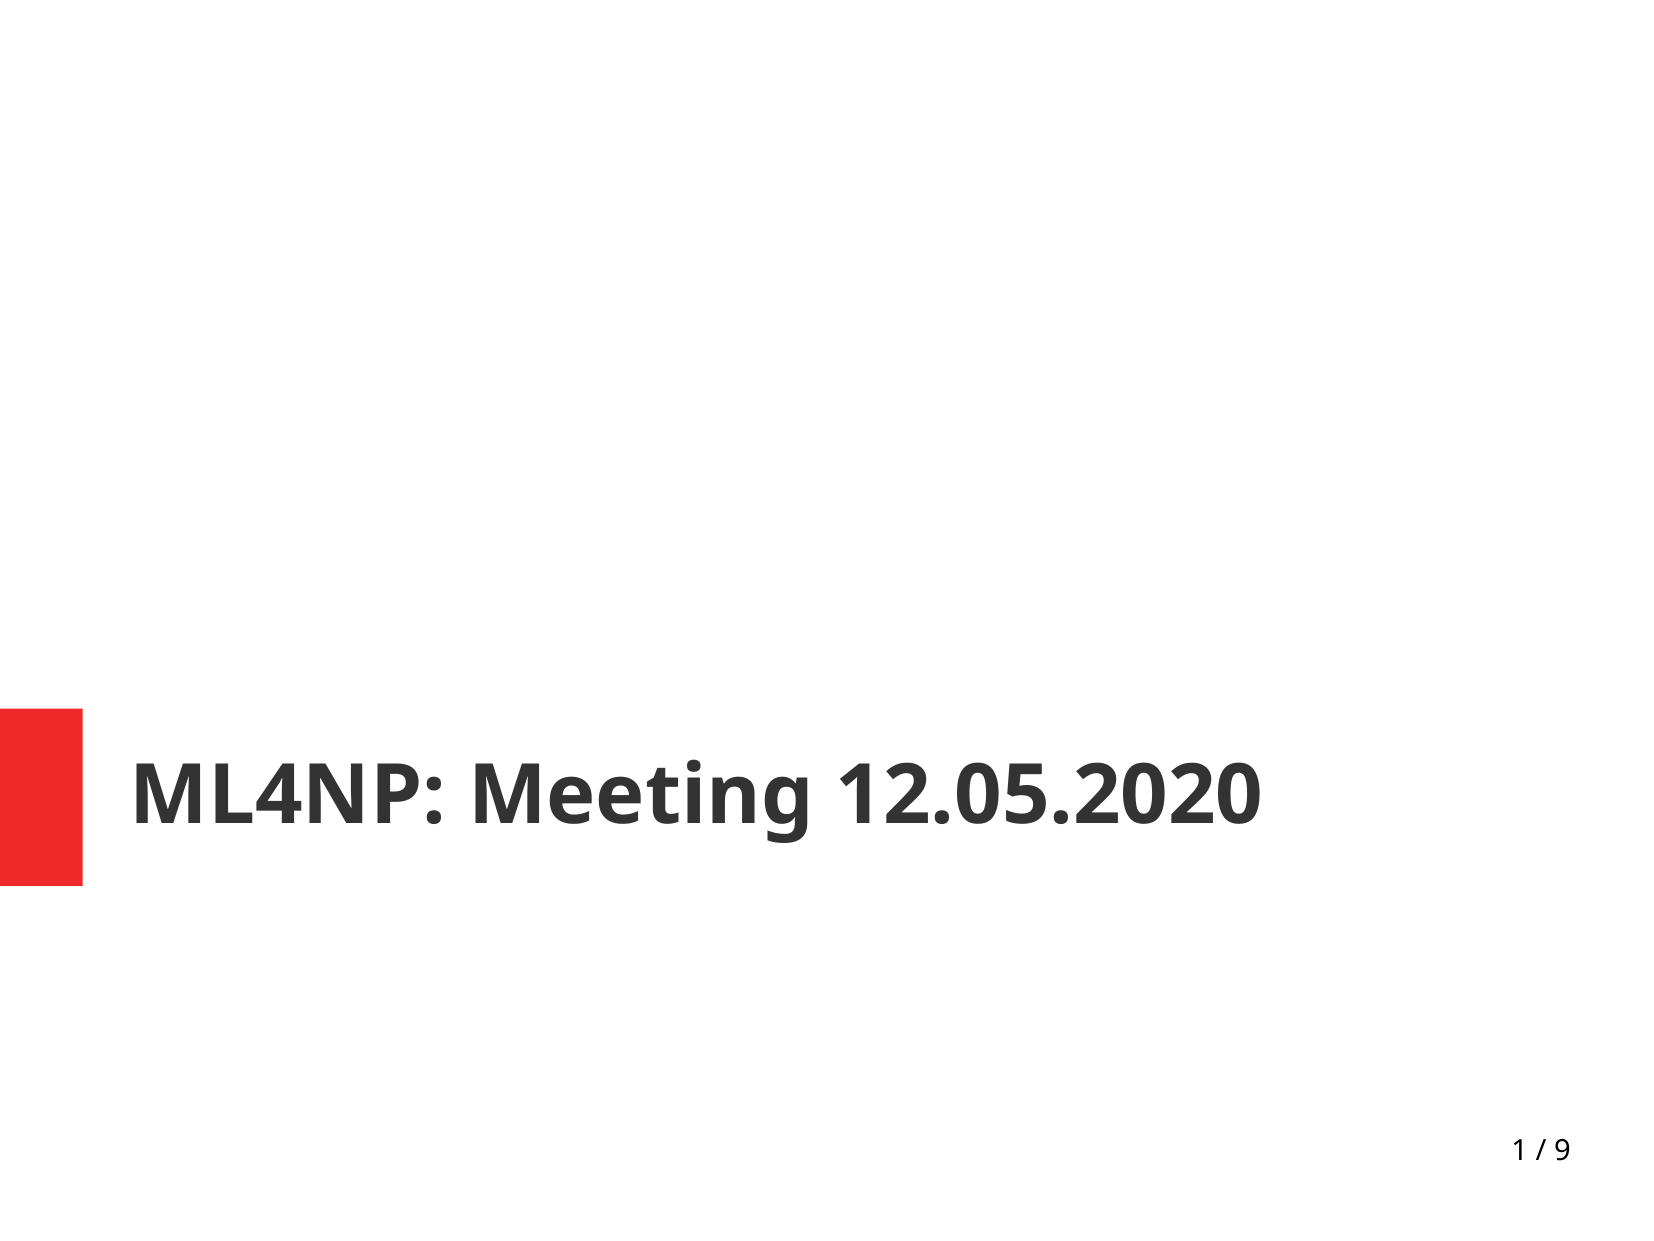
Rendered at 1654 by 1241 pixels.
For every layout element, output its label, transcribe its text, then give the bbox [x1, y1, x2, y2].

title ML4NP: Meeting 12.05.2020 [129, 673, 1536, 910]
